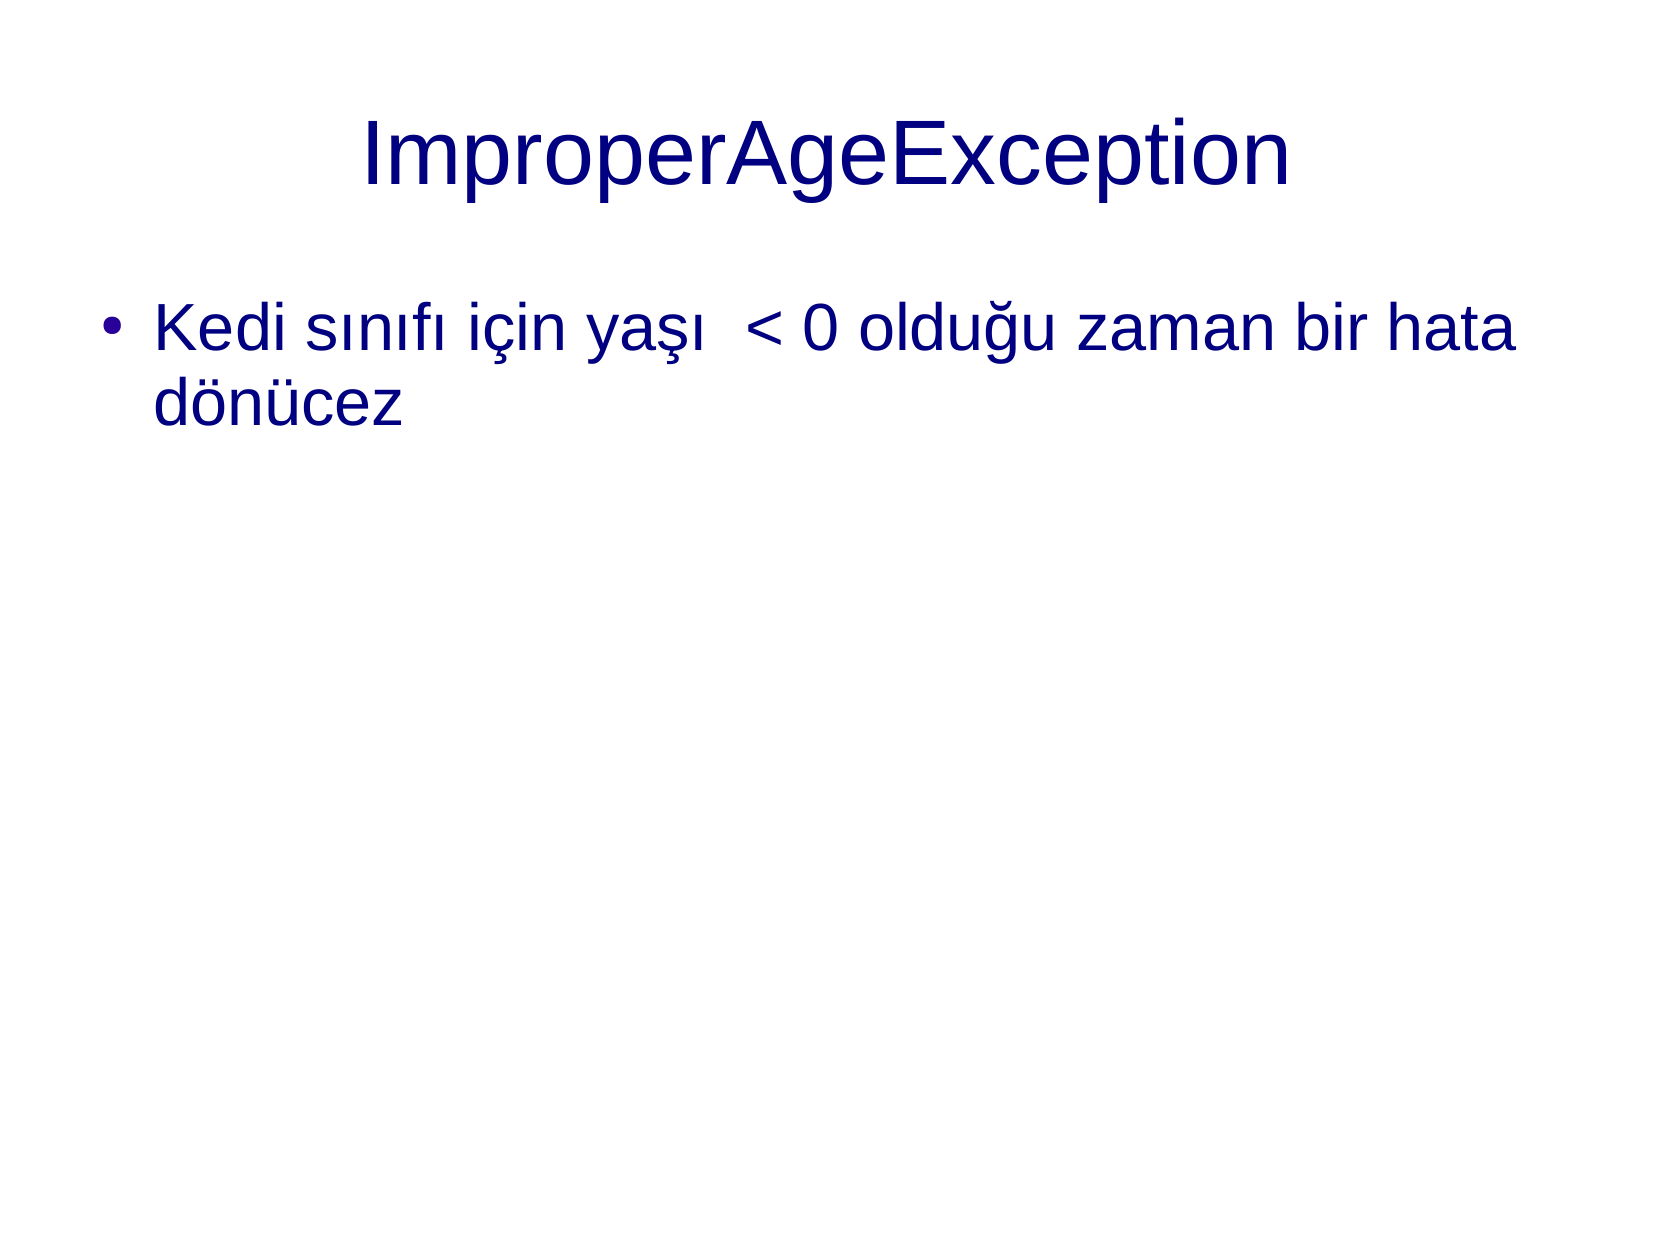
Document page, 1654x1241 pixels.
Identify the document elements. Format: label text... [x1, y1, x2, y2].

title ImproperAgeException [82, 49, 1571, 257]
list Kedi sınıfı için yaşı < 0 olduğu zaman bir hata dönücez [82, 290, 1571, 1109]
